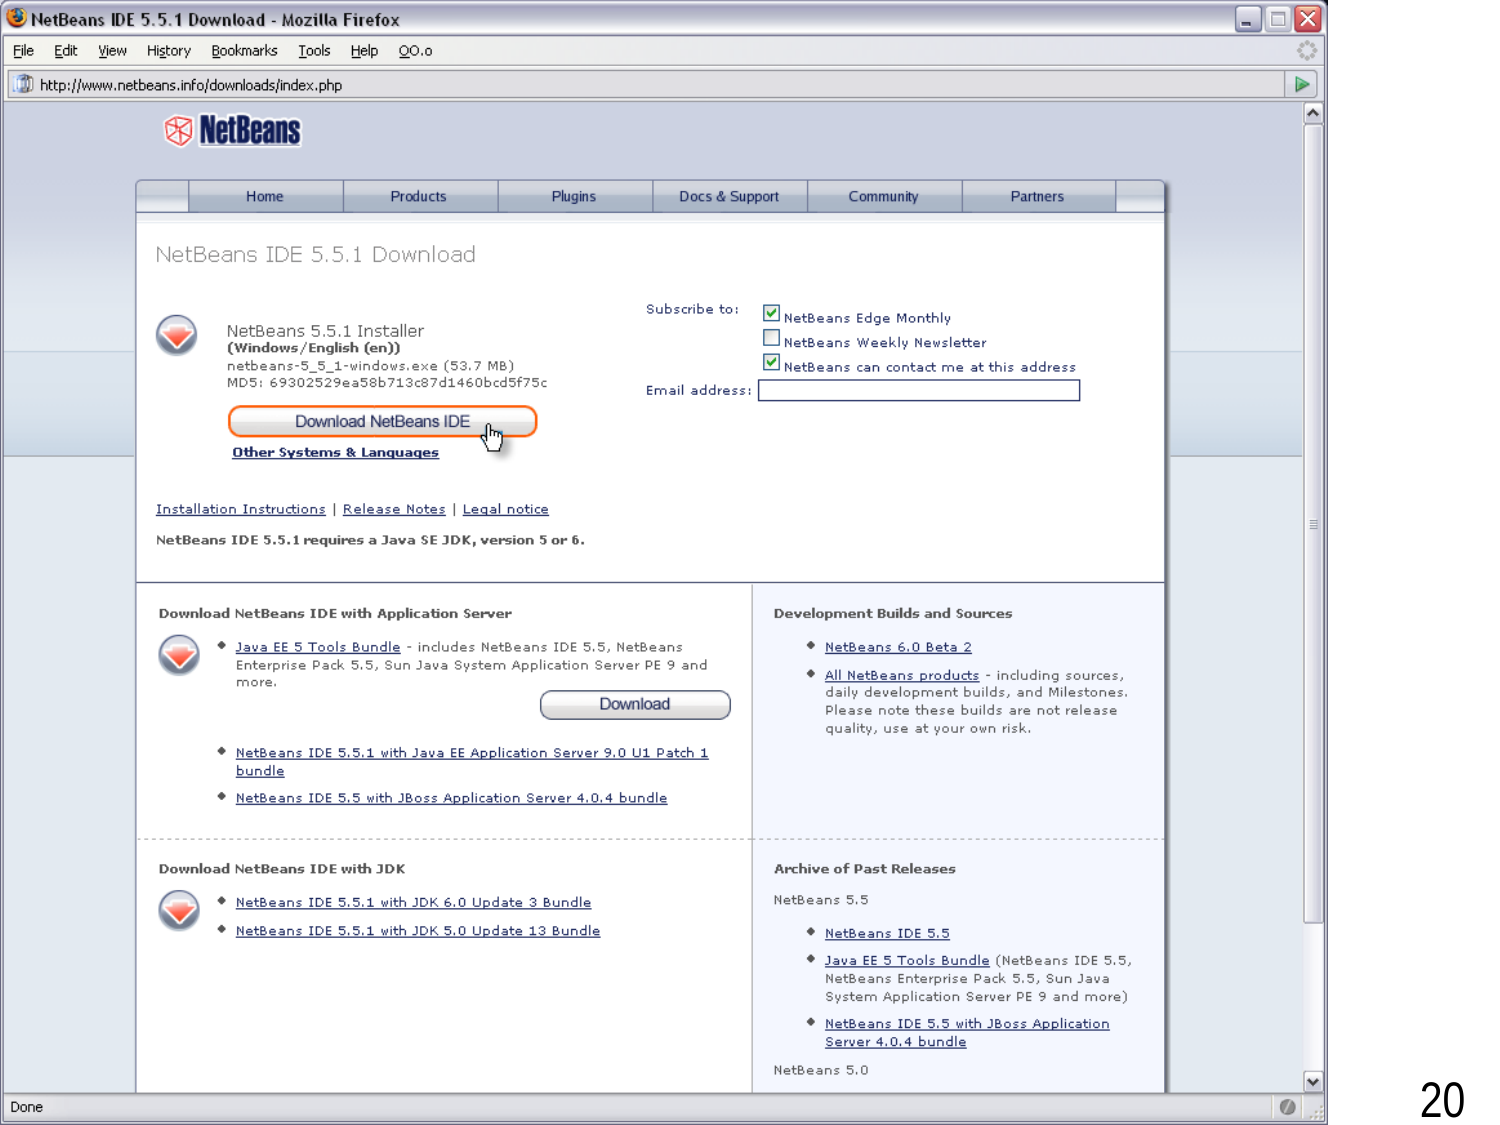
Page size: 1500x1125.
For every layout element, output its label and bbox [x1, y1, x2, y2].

picture [0, 0, 1328, 1125]
